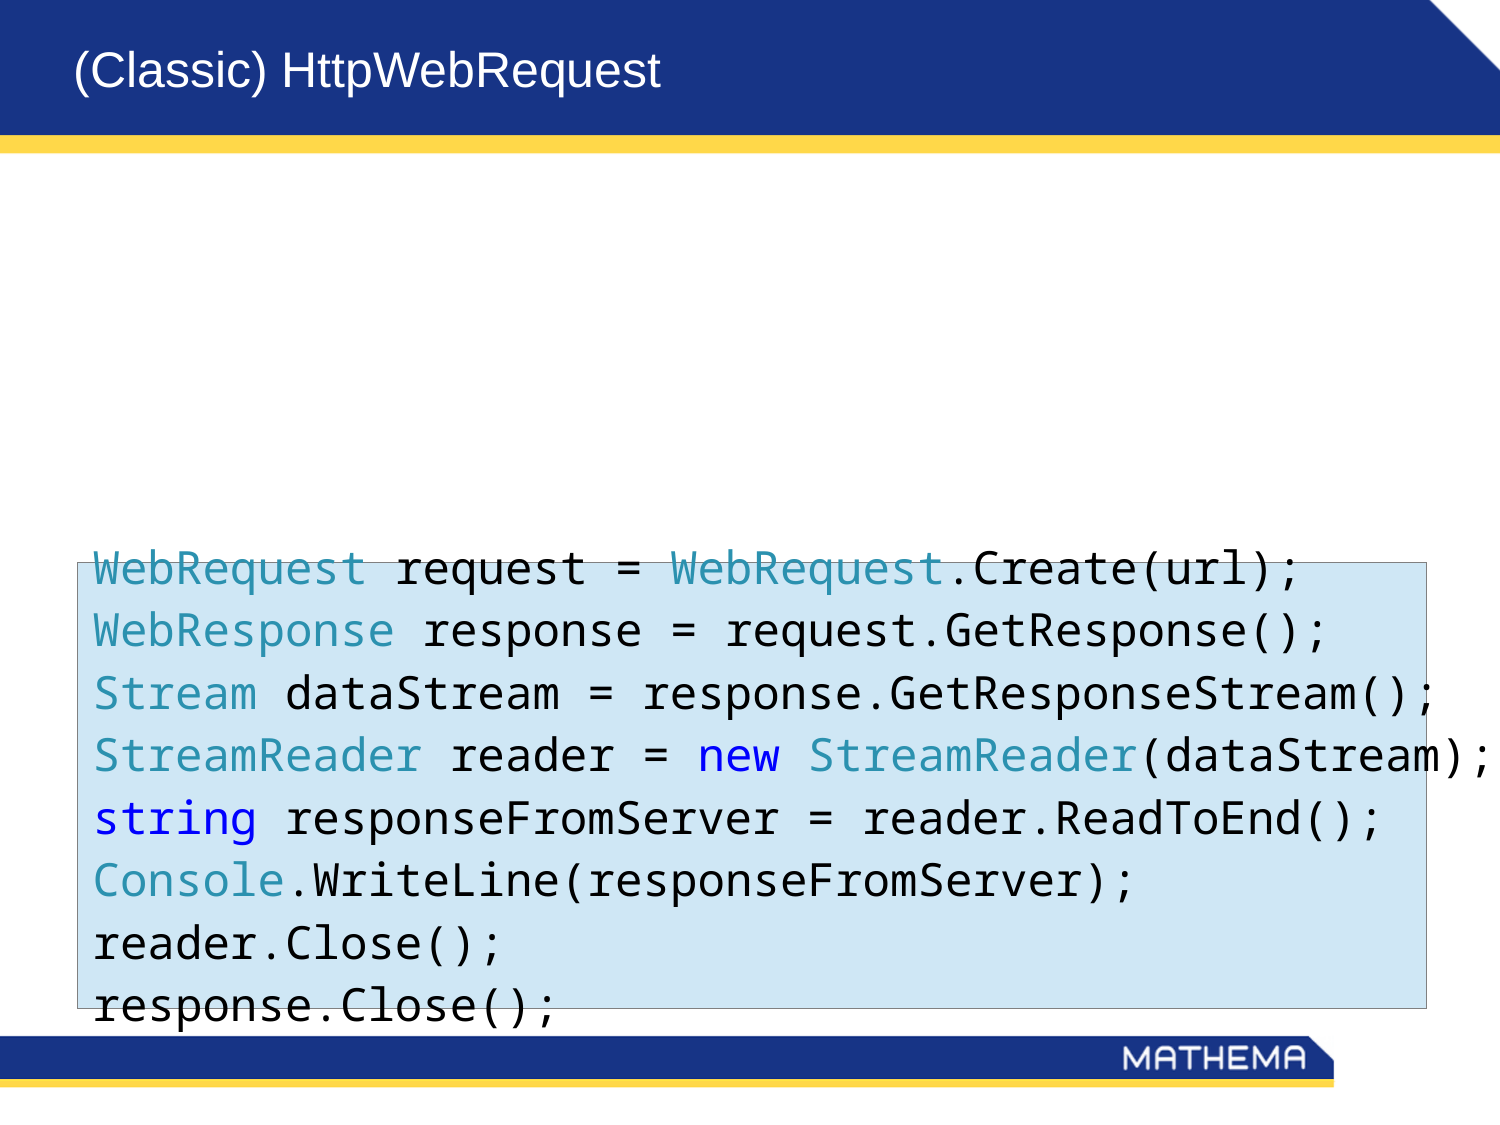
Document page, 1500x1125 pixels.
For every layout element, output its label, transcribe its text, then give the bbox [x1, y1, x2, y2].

picture [0, 0, 1500, 1125]
title (Classic) HttpWebRequest [73, 40, 1276, 100]
text_box WebRequest request = WebRequest.Create(url); WebResponse response = request.GetResponse(); Stream dataStream = response.GetResponseStream(); StreamReader reader = new StreamReader(dataStream); string responseFromServer = reader.ReadToEnd(); Console.WriteLine(responseFromServer); reader.Close(); response.Close(); [77, 562, 1427, 1009]
